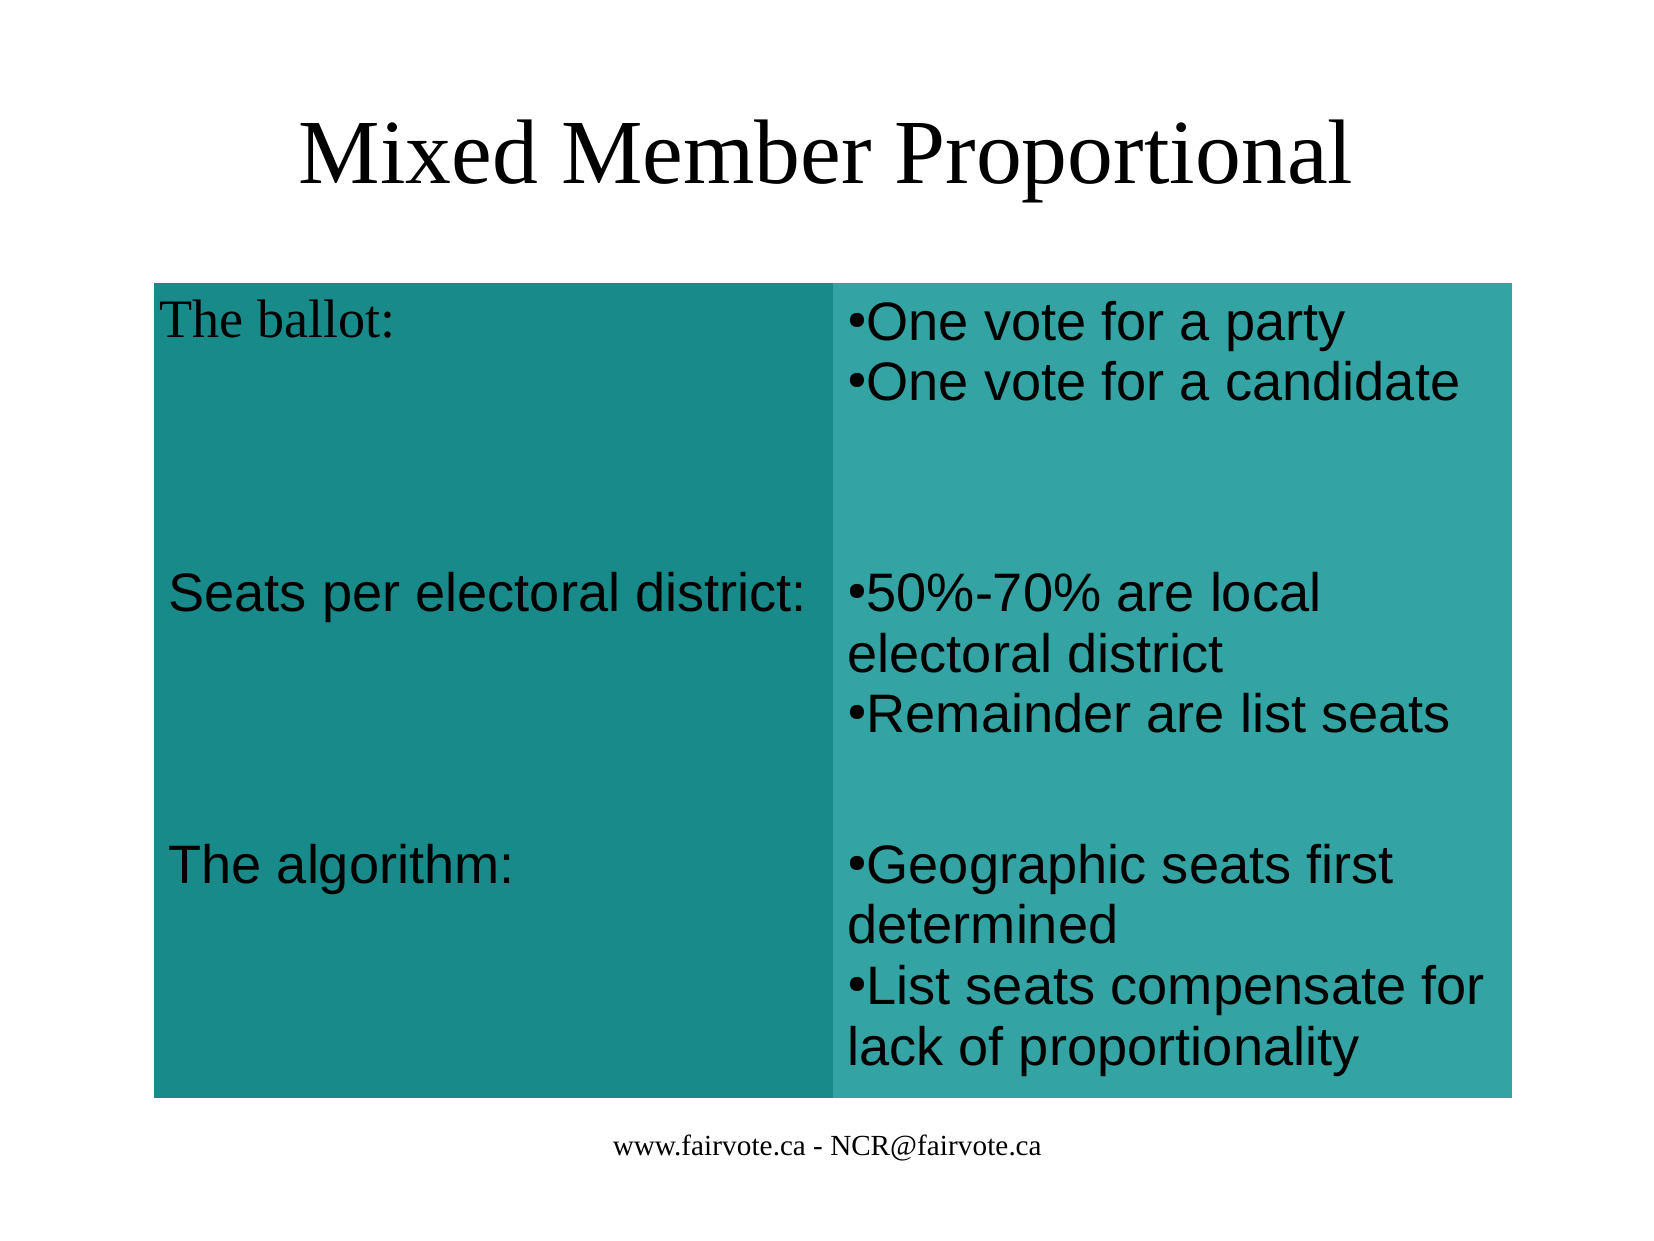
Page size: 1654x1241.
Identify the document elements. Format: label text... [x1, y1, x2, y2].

title Mixed Member Proportional [82, 56, 1571, 250]
table_header The ballot: [154, 283, 833, 555]
table_cell Geographic seats first determined List seats compensate for lack of proportionality [833, 827, 1512, 1098]
table_header One vote for a party One vote for a candidate [833, 283, 1512, 555]
table_cell 50%-70% are local electoral district Remainder are list seats [833, 555, 1512, 827]
table_cell Seats per electoral district: [154, 555, 833, 827]
table_cell The algorithm: [154, 827, 833, 1098]
